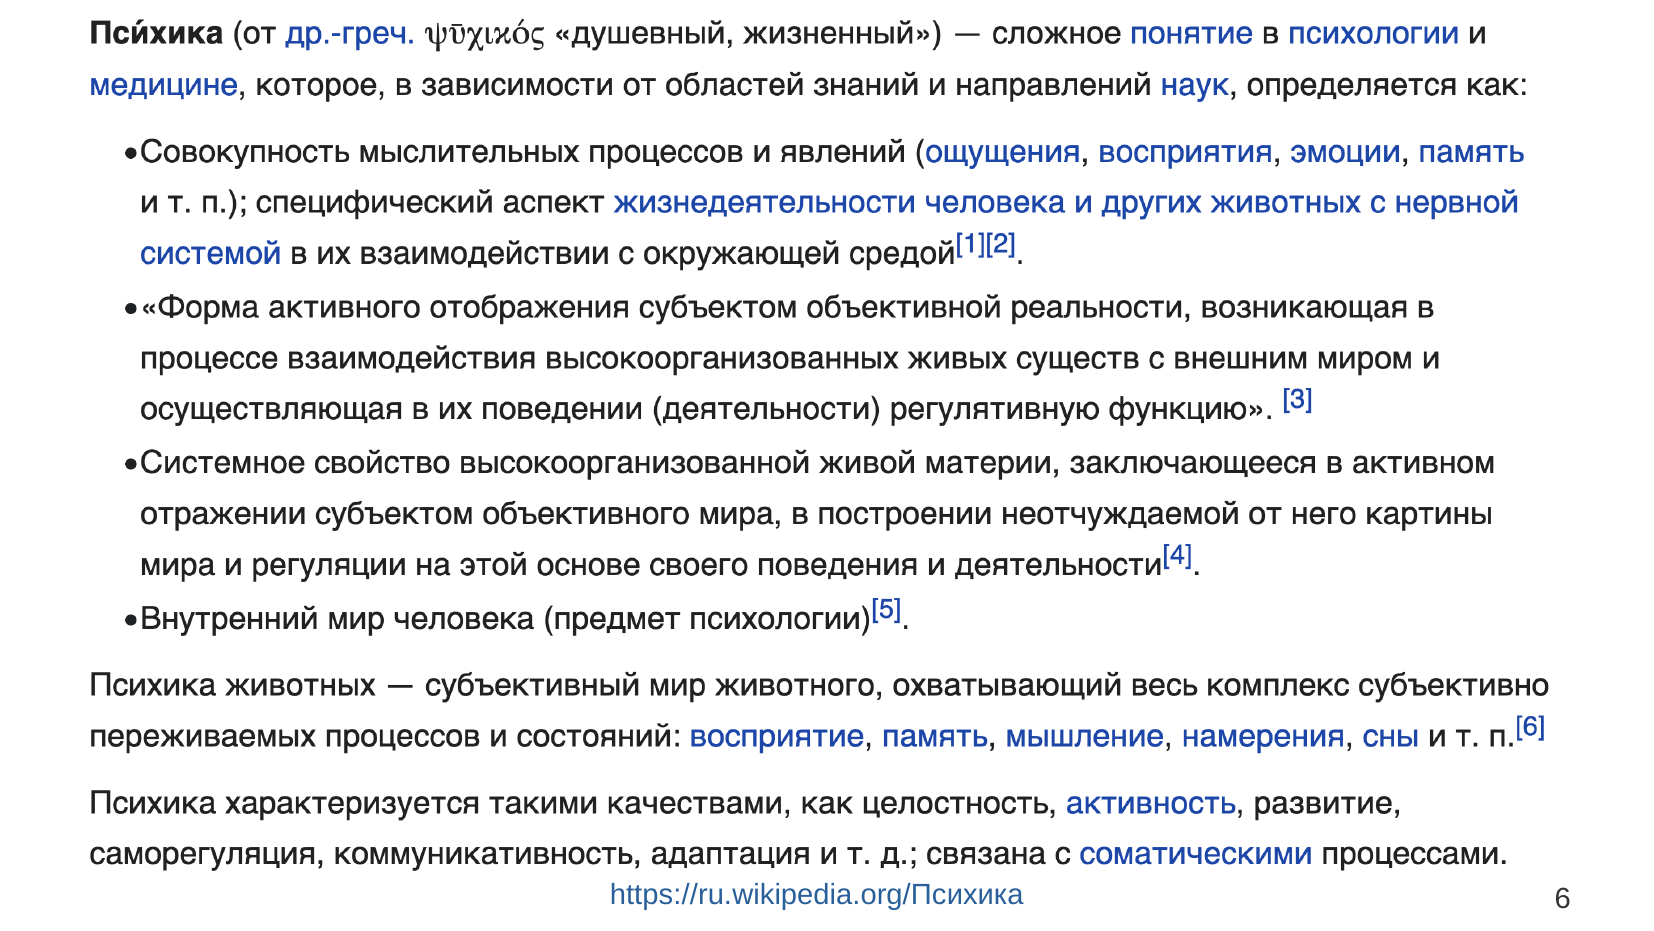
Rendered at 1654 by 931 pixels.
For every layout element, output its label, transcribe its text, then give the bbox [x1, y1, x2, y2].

text_box https://ru.wikipedia.org/Психика [595, 870, 1108, 919]
picture [71, 7, 1576, 883]
